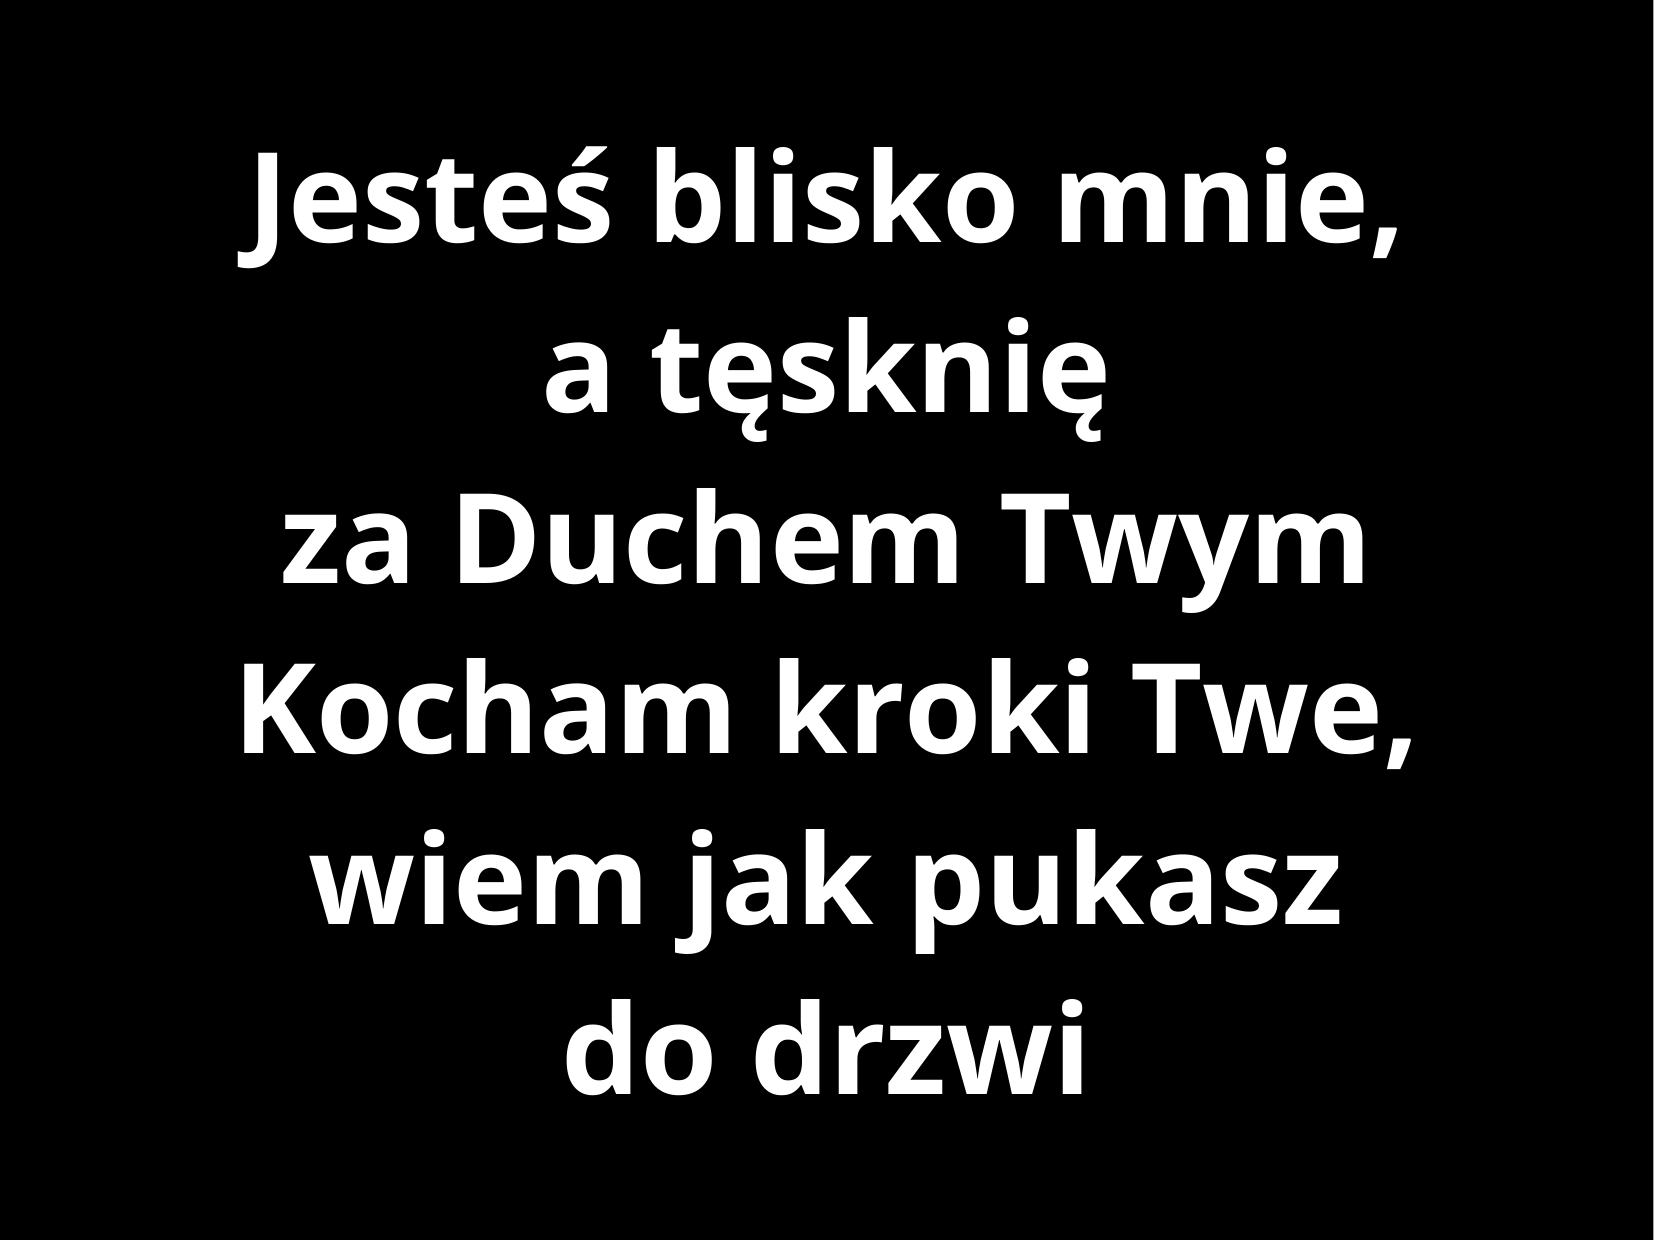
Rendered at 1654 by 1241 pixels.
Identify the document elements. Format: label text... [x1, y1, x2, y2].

title Jesteś blisko mnie, a tęsknię za Duchem Twym Kocham kroki Twe, wiem jak pukasz do drzwi [0, 0, 1654, 1241]
